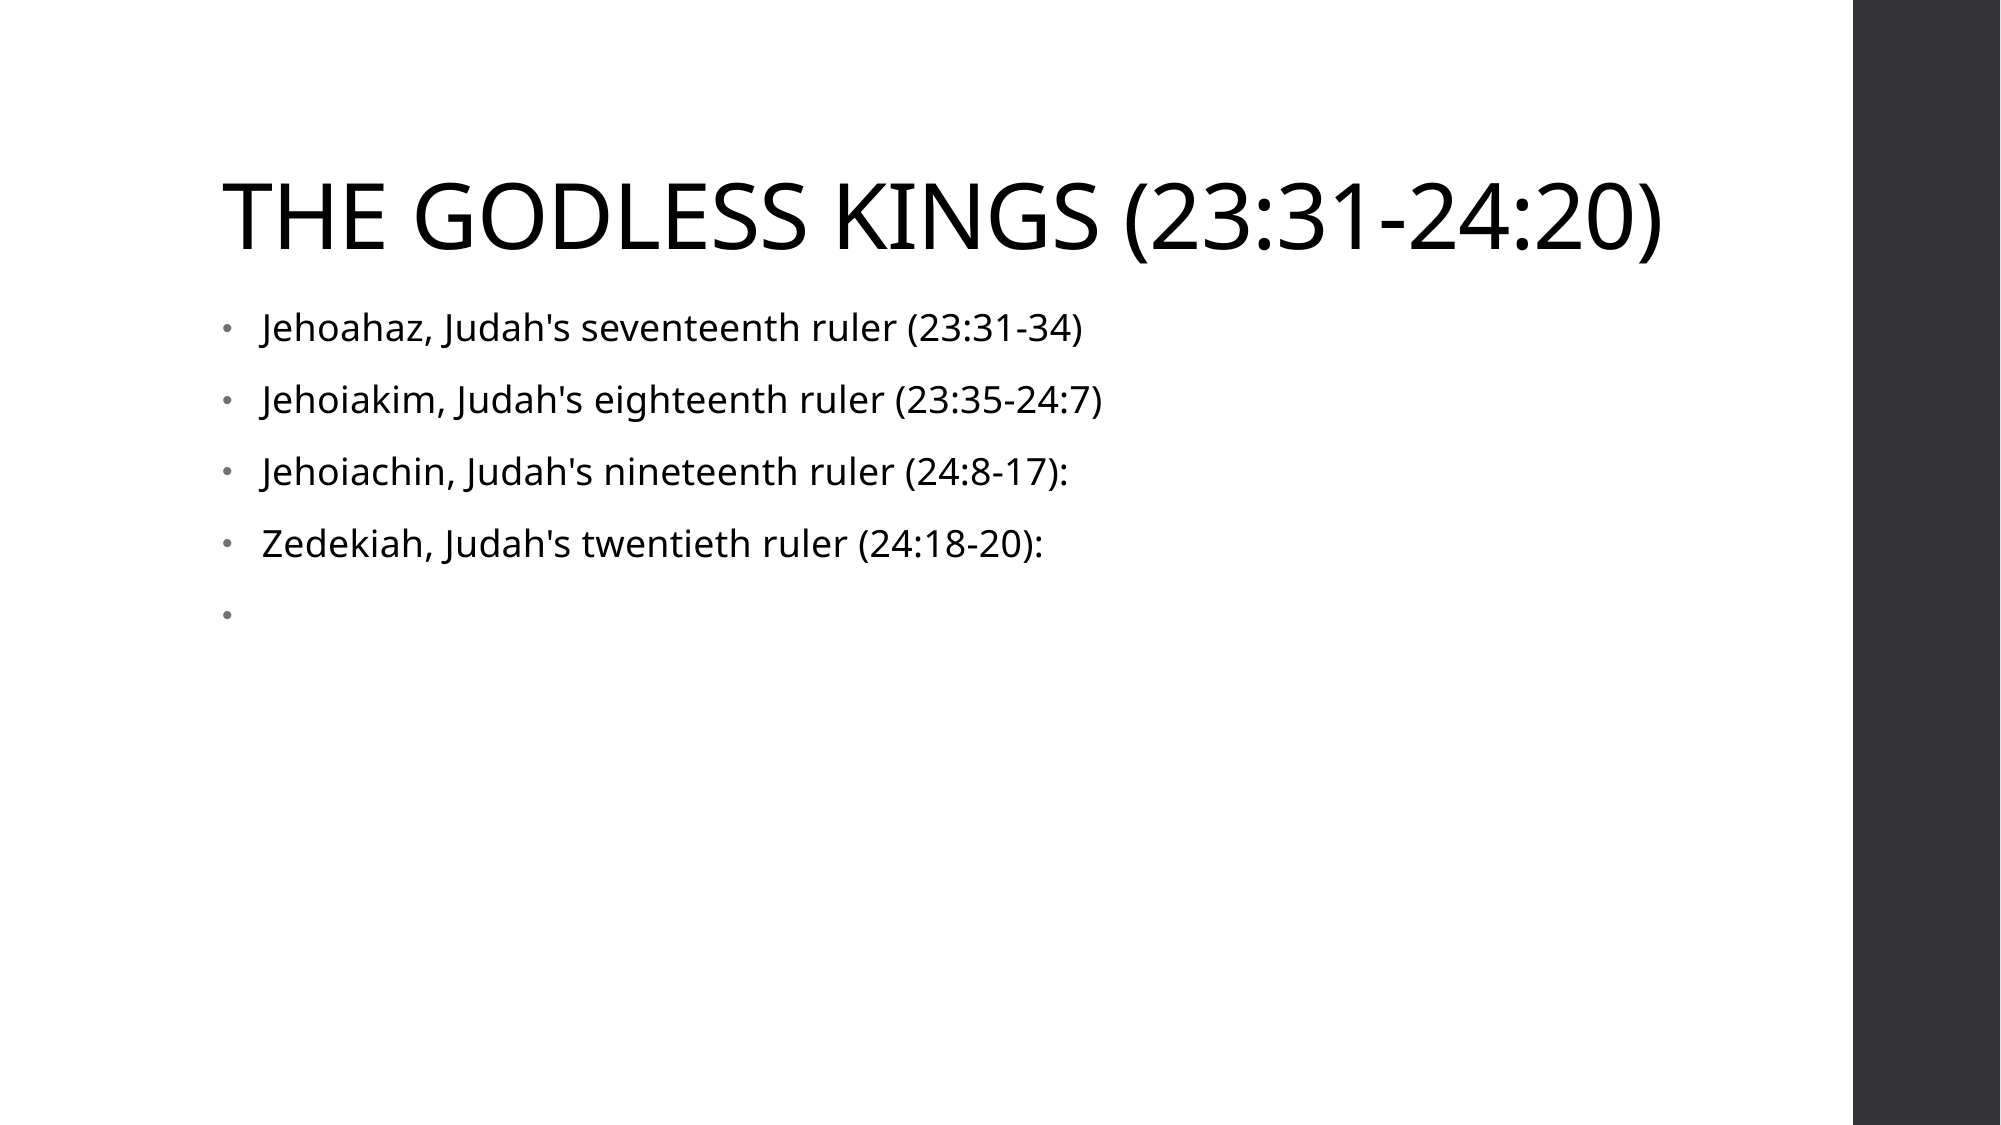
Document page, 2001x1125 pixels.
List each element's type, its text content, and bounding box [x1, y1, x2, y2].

title THE GODLESS KINGS (23:31-24:20) [206, 60, 1797, 278]
list Jehoahaz, Judah's seventeenth ruler (23:31-34) Jehoiakim, Judah's eighteenth ruler (23:35-24:7) Jehoiachin, Judah's nineteenth ruler (24:8-17): Zedekiah, Judah's twentieth ruler (24:18-20): [206, 299, 1617, 1014]
